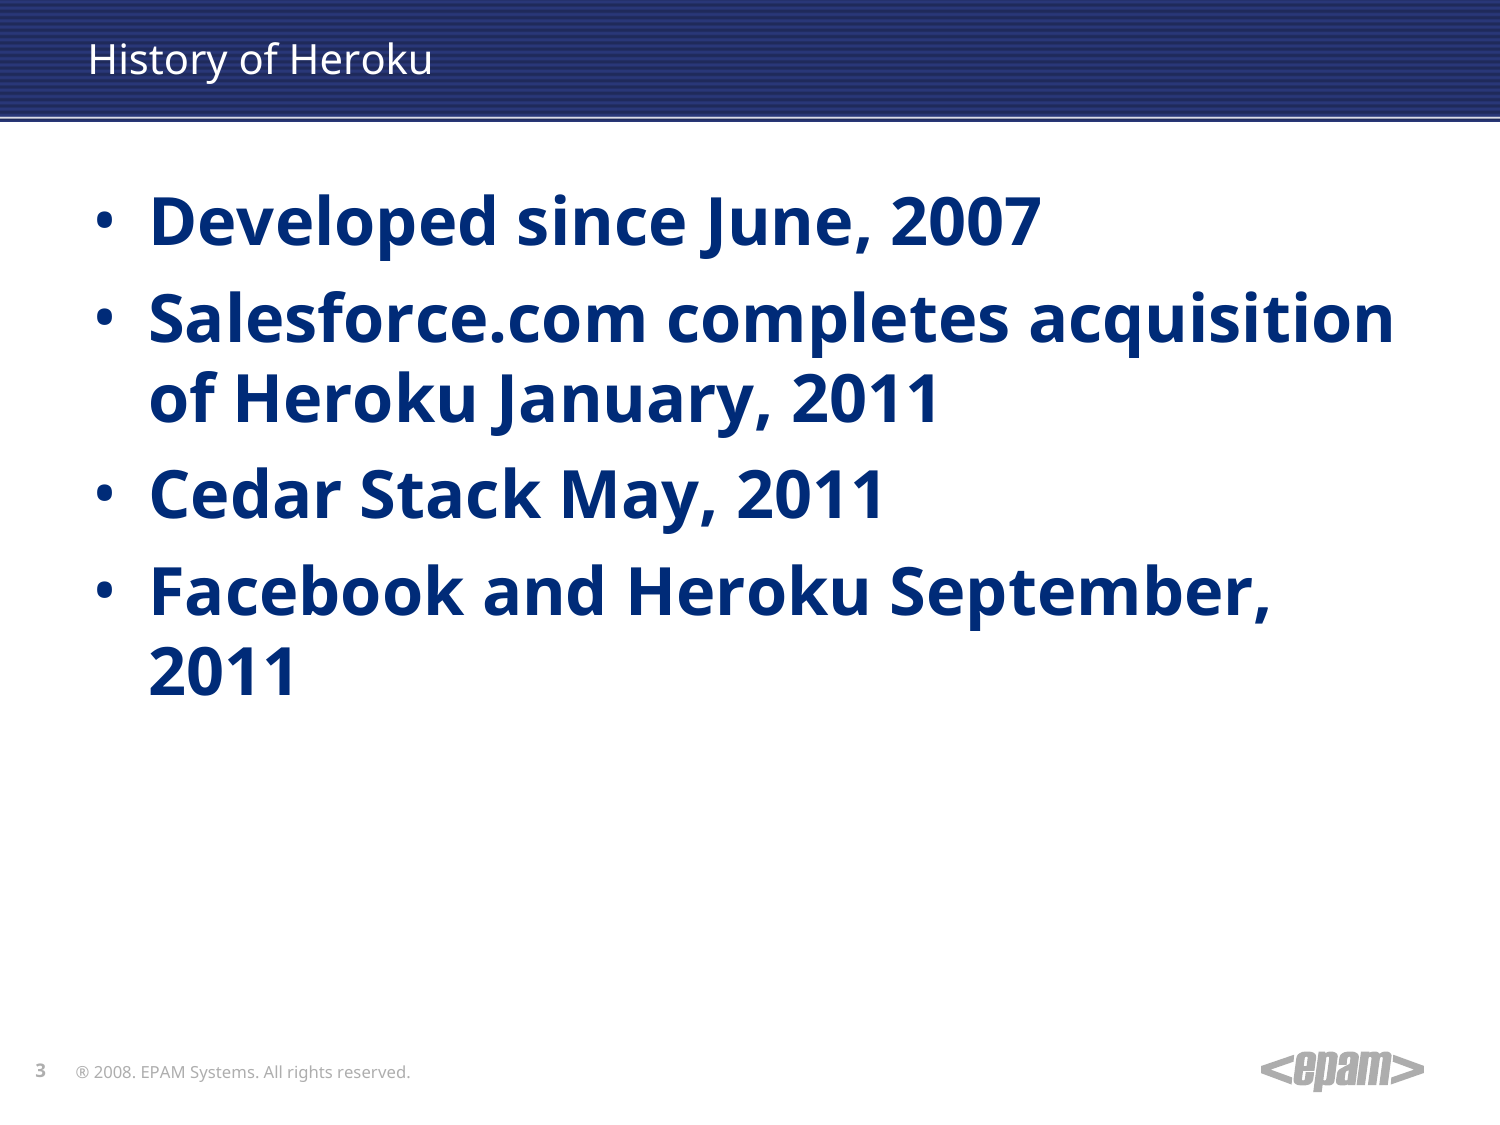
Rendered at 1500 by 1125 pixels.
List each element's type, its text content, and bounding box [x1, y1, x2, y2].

text_box History of Heroku [72, 25, 1423, 91]
text_box <szám> [12, 1054, 70, 1090]
text_box Developed since June, 2007 Salesforce.com completes acquisition of Heroku January, 2011 Cedar Stack May, 2011 Facebook and Heroku September, 2011 [77, 171, 1426, 1014]
